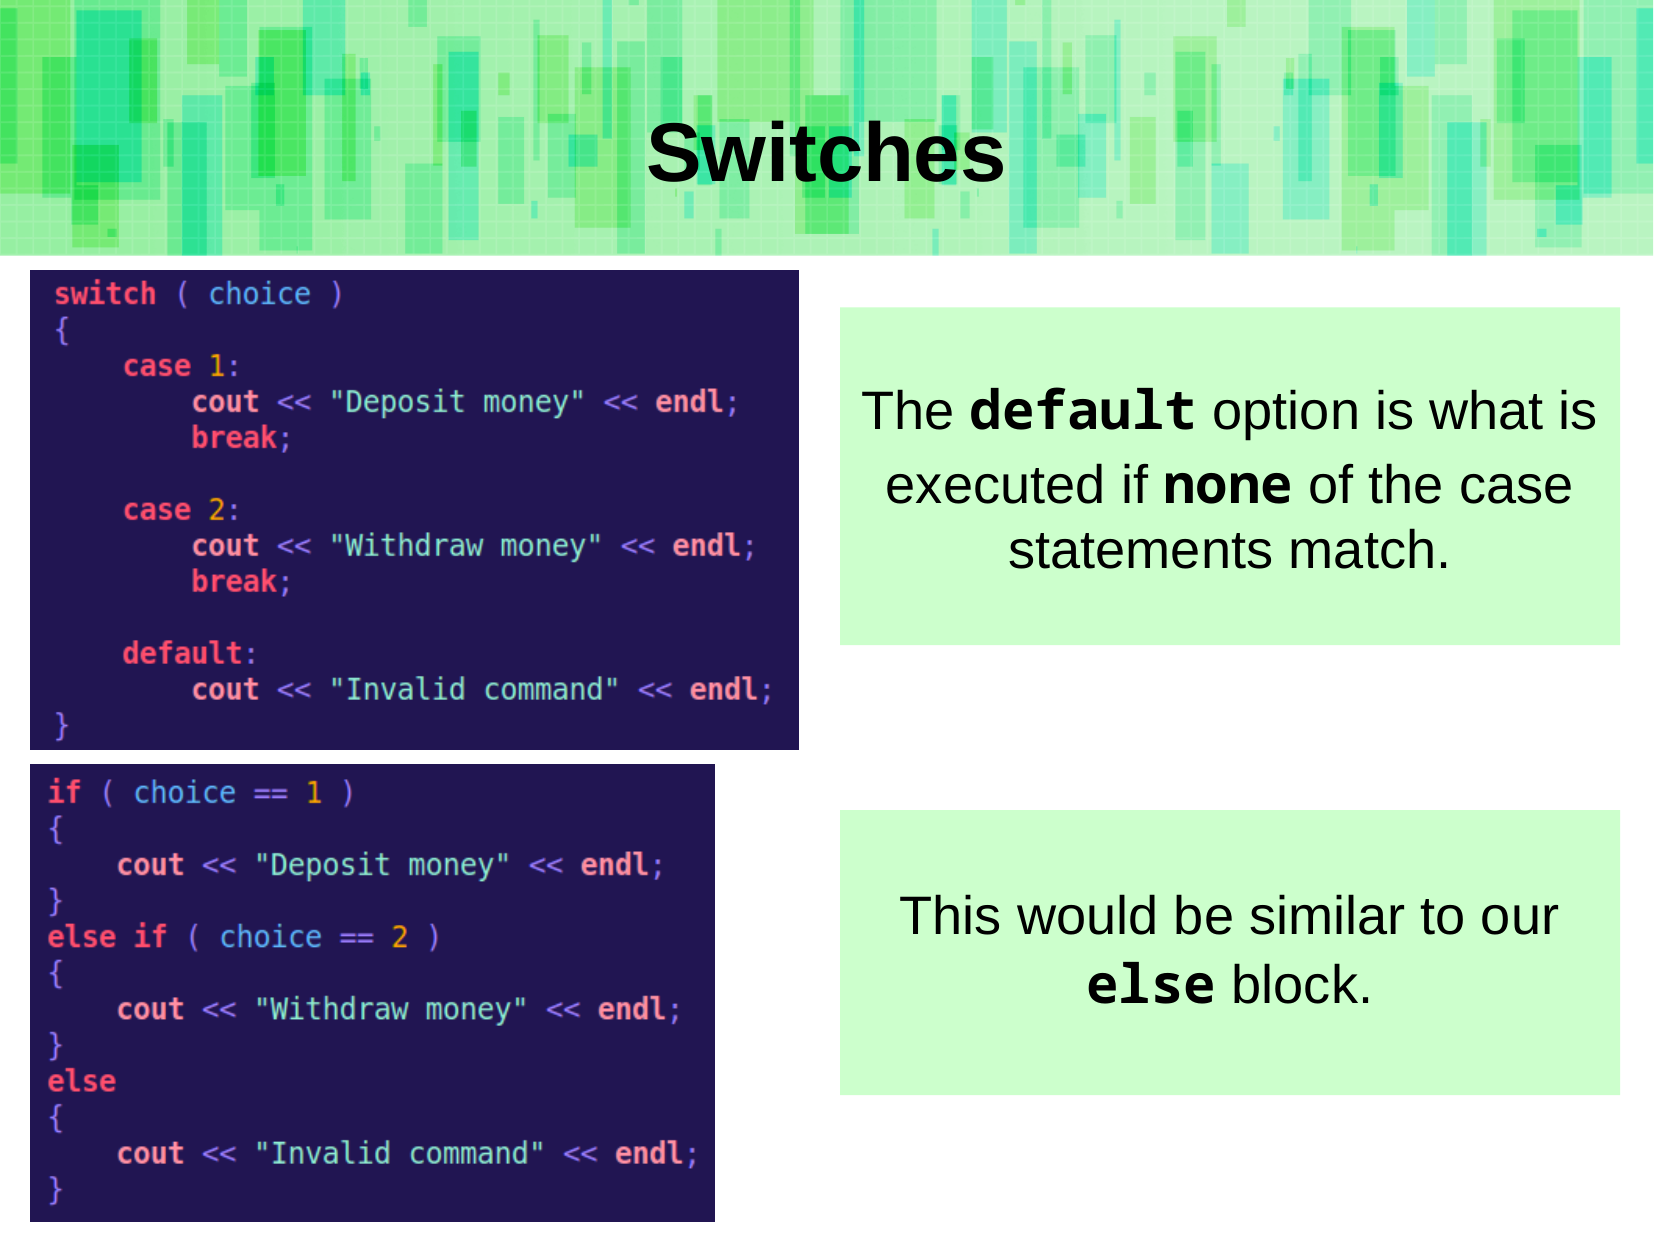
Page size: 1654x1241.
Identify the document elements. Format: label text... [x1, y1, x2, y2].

title Switches [82, 49, 1571, 257]
picture [0, 0, 1654, 1241]
text_box The default option is what is executed if none of the case statements match. [840, 307, 1621, 646]
text_box This would be similar to our else block. [840, 810, 1621, 1096]
